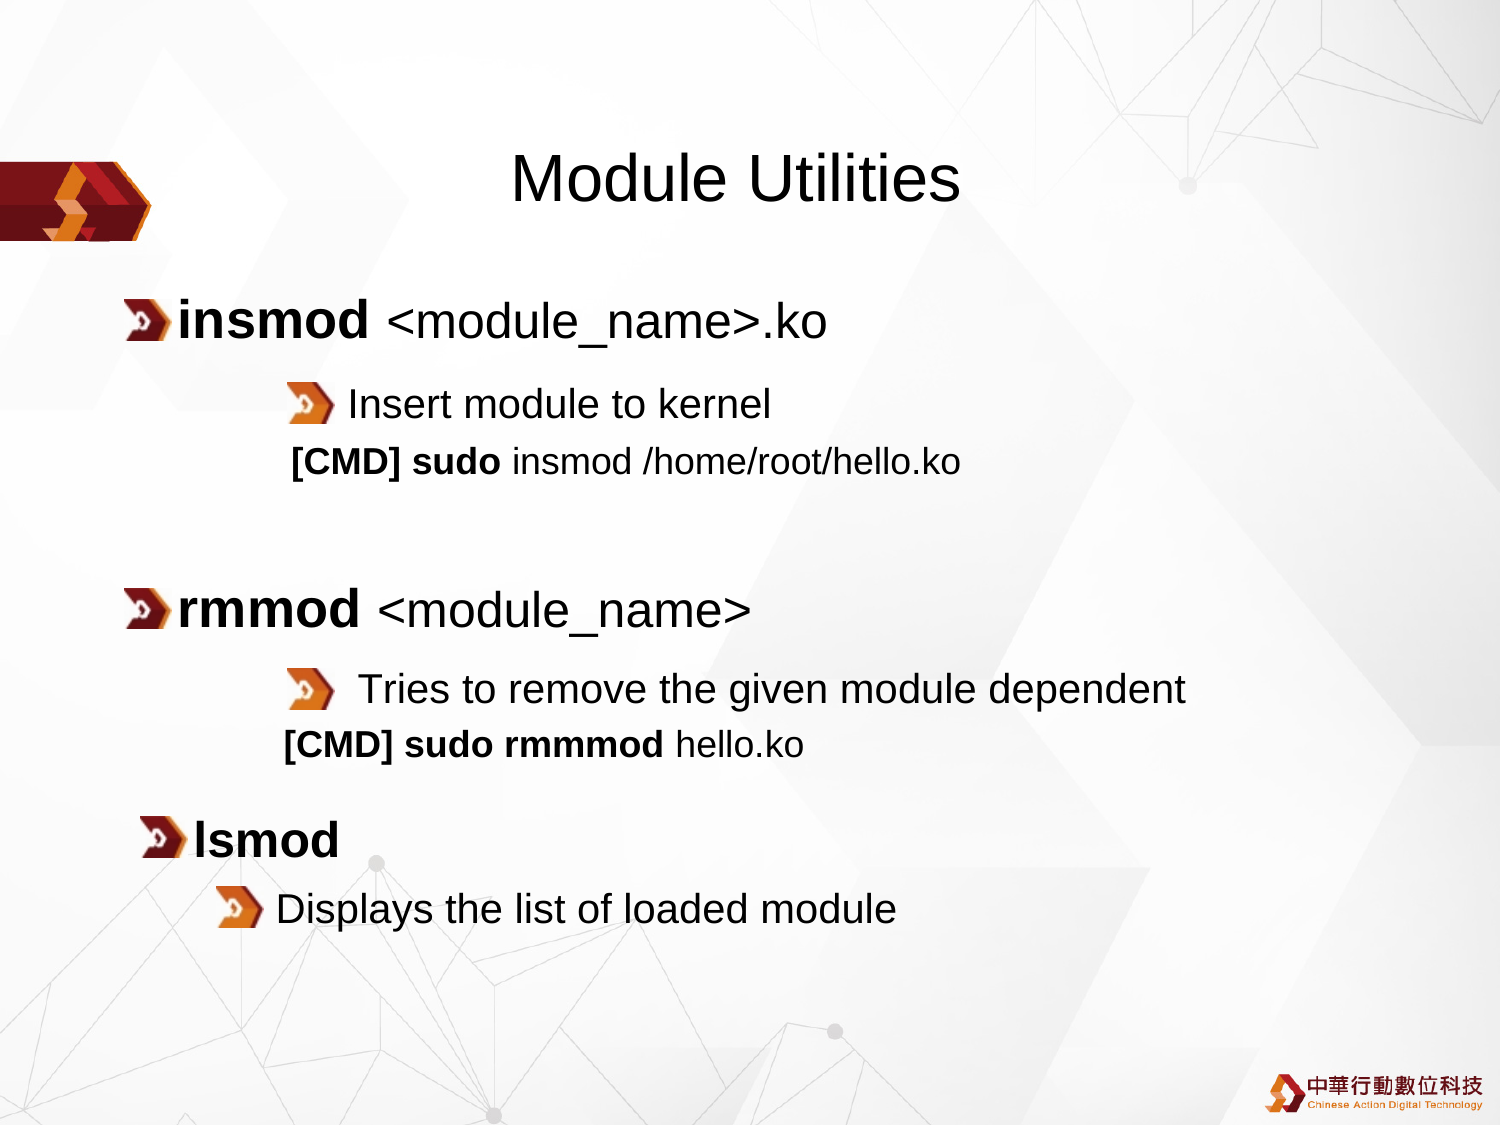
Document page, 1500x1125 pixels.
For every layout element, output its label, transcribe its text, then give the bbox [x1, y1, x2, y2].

picture [0, 0, 1500, 1125]
list insmod <module_name>.ko Insert module to kernel rmmod <module_name> Tries to remove the given module dependent [107, 290, 1425, 943]
text_box [CMD] sudo insmod /home/root/hello.ko [63, 440, 1354, 500]
text_box lsmod Displays the list of loaded module [107, 799, 1195, 962]
text_box [CMD] sudo rmmmod hello.ko [56, 723, 1208, 801]
title Module Utilities [107, 101, 1367, 255]
